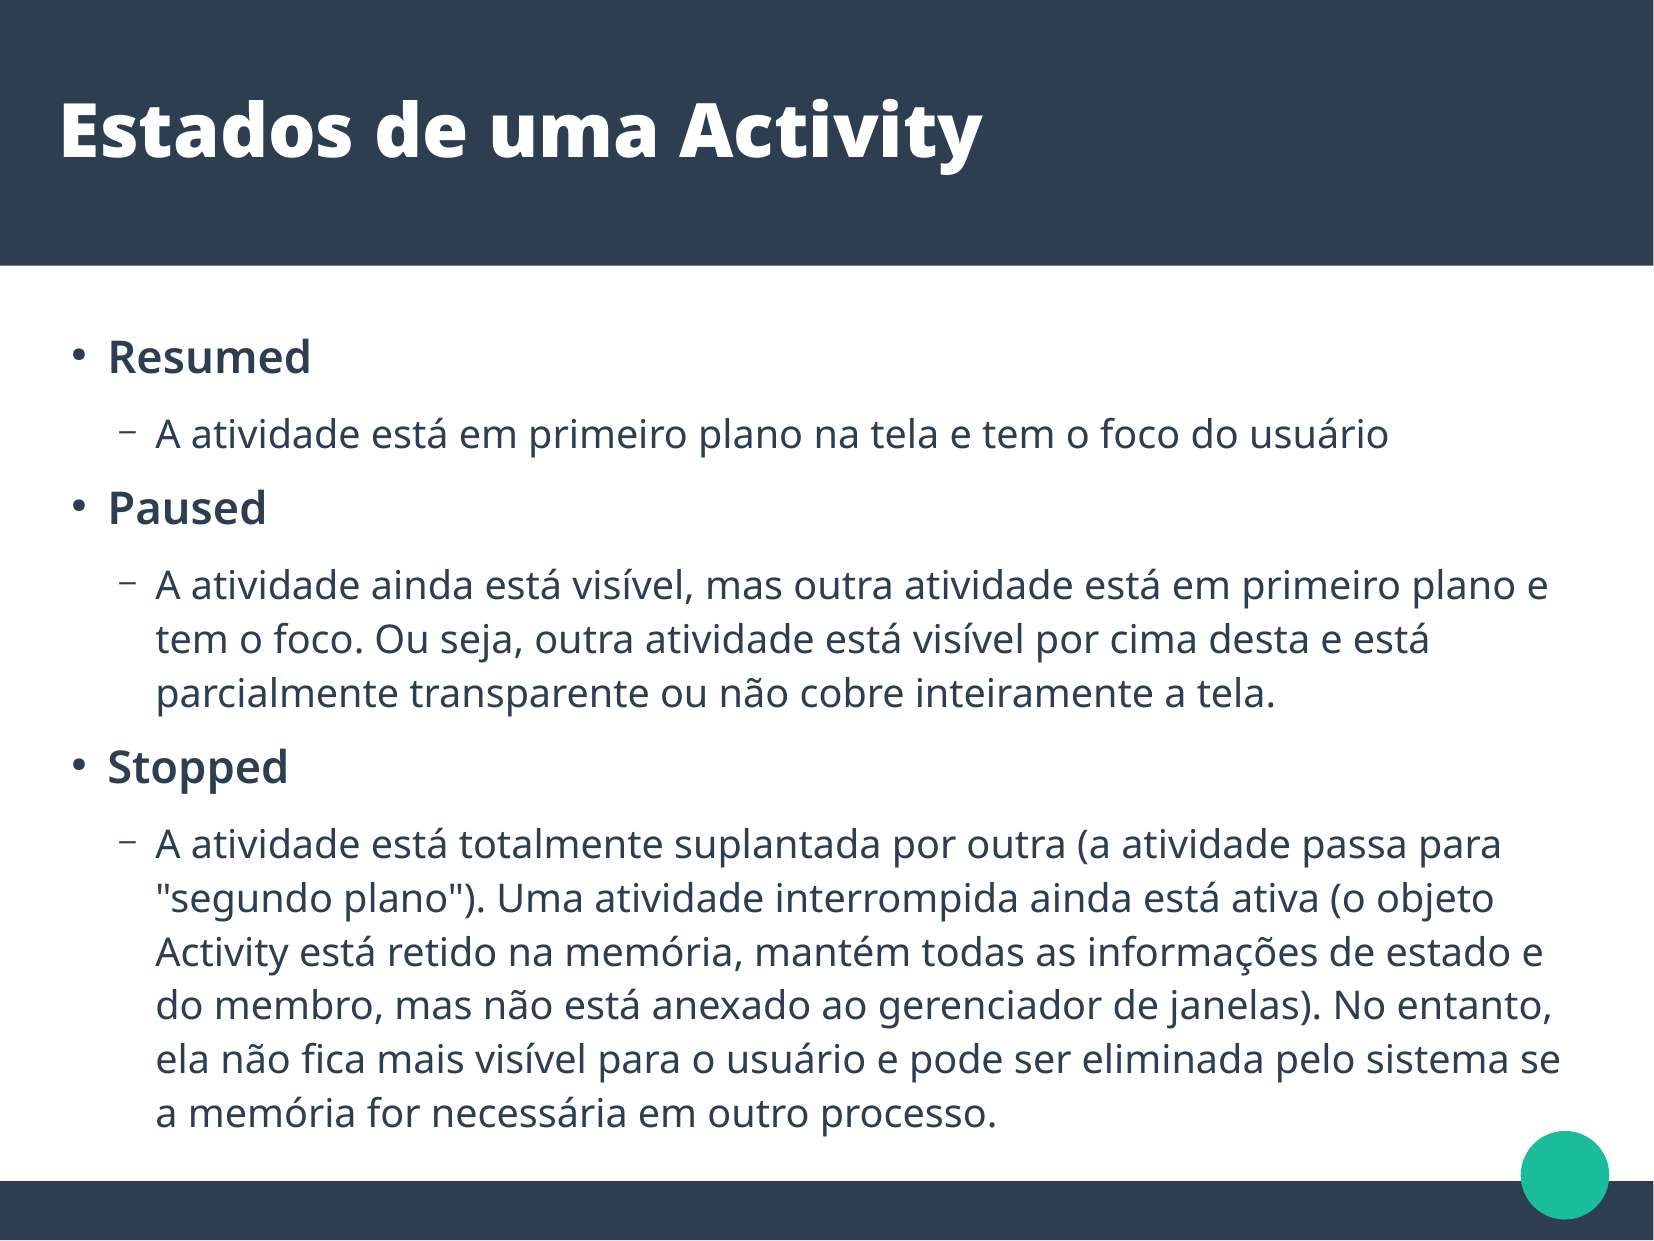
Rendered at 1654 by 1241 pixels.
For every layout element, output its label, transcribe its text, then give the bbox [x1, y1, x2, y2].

title Estados de uma Activity [59, 49, 1595, 207]
list Resumed A atividade está em primeiro plano na tela e tem o foco do usuário Paused A atividade ainda está visível, mas outra atividade está em primeiro plano e tem o foco. Ou seja, outra atividade está visível por cima desta e está parcialmente transparente ou não cobre inteiramente a tela. Stopped A atividade está totalmente suplantada por outra (a atividade passa para "segundo plano"). Uma atividade interrompida ainda está ativa (o objeto Activity está retido na memória, mantém todas as informações de estado e do membro, mas não está anexado ao gerenciador de janelas). No entanto, ela não fica mais visível para o usuário e pode ser eliminada pelo sistema se a memória for necessária em outro processo. [59, 324, 1595, 1152]
